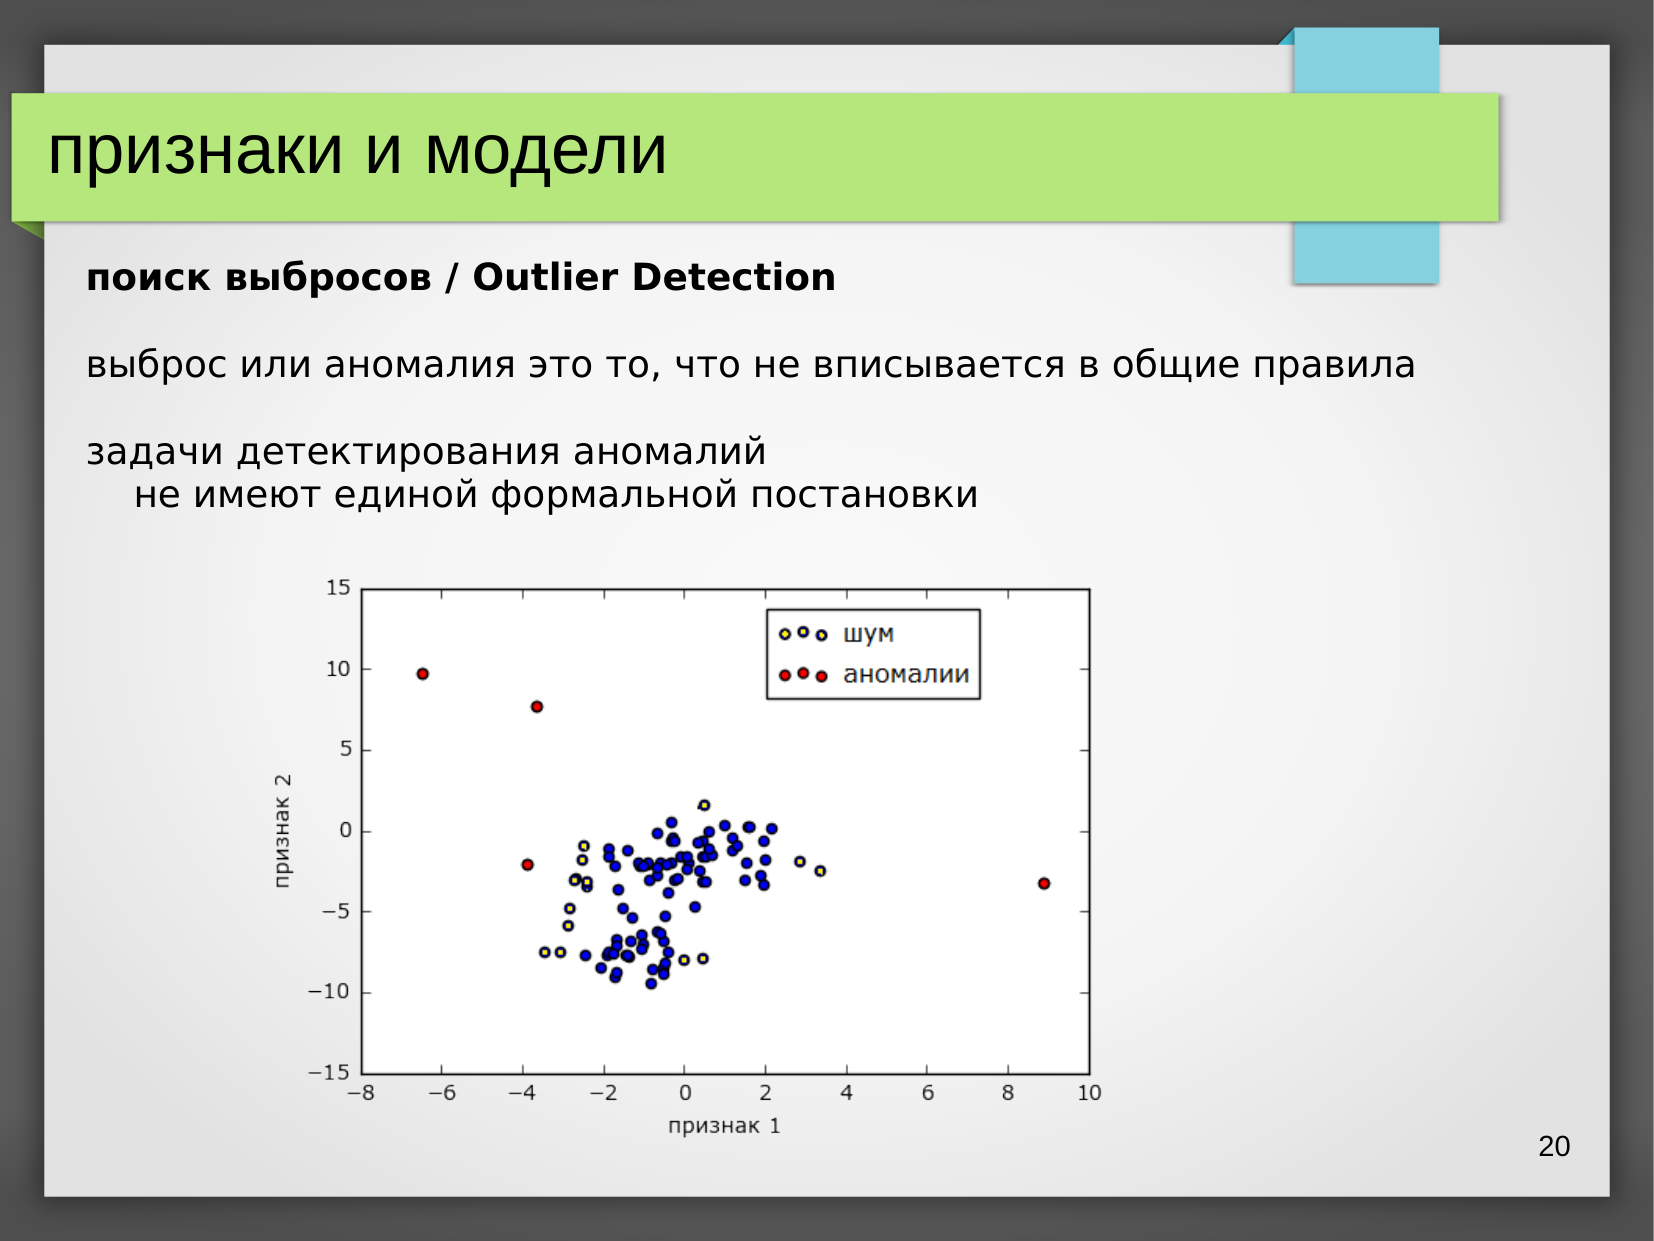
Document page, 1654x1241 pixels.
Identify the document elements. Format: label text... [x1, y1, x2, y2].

title признаки и модели [47, 109, 1465, 189]
picture [0, 0, 1654, 1241]
text_box поиск выбросов / Outlier Detection выброс или аномалия это то, что не вписывается в общие правила задачи детектирования аномалий не имеют единой формальной постановки [70, 248, 1571, 568]
